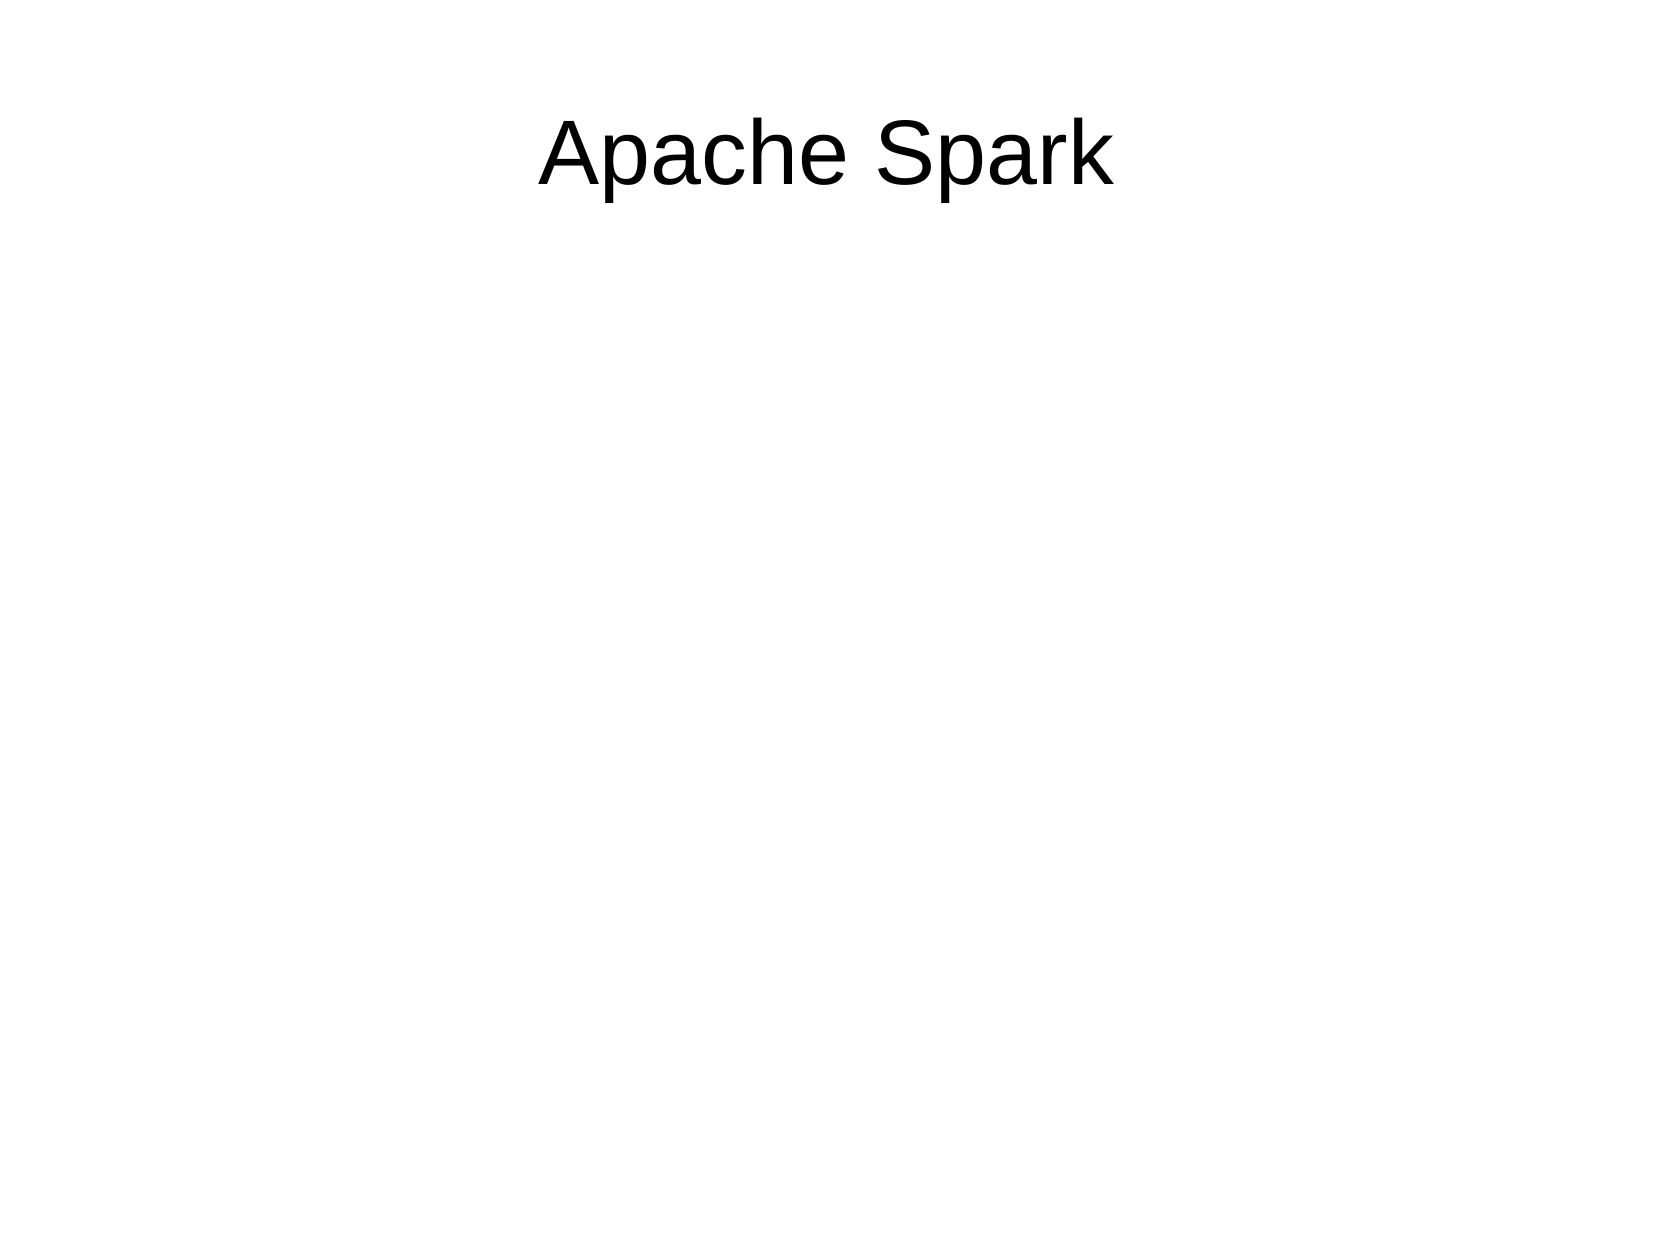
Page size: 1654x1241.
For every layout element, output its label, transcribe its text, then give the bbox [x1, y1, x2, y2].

title Apache Spark [82, 49, 1571, 257]
